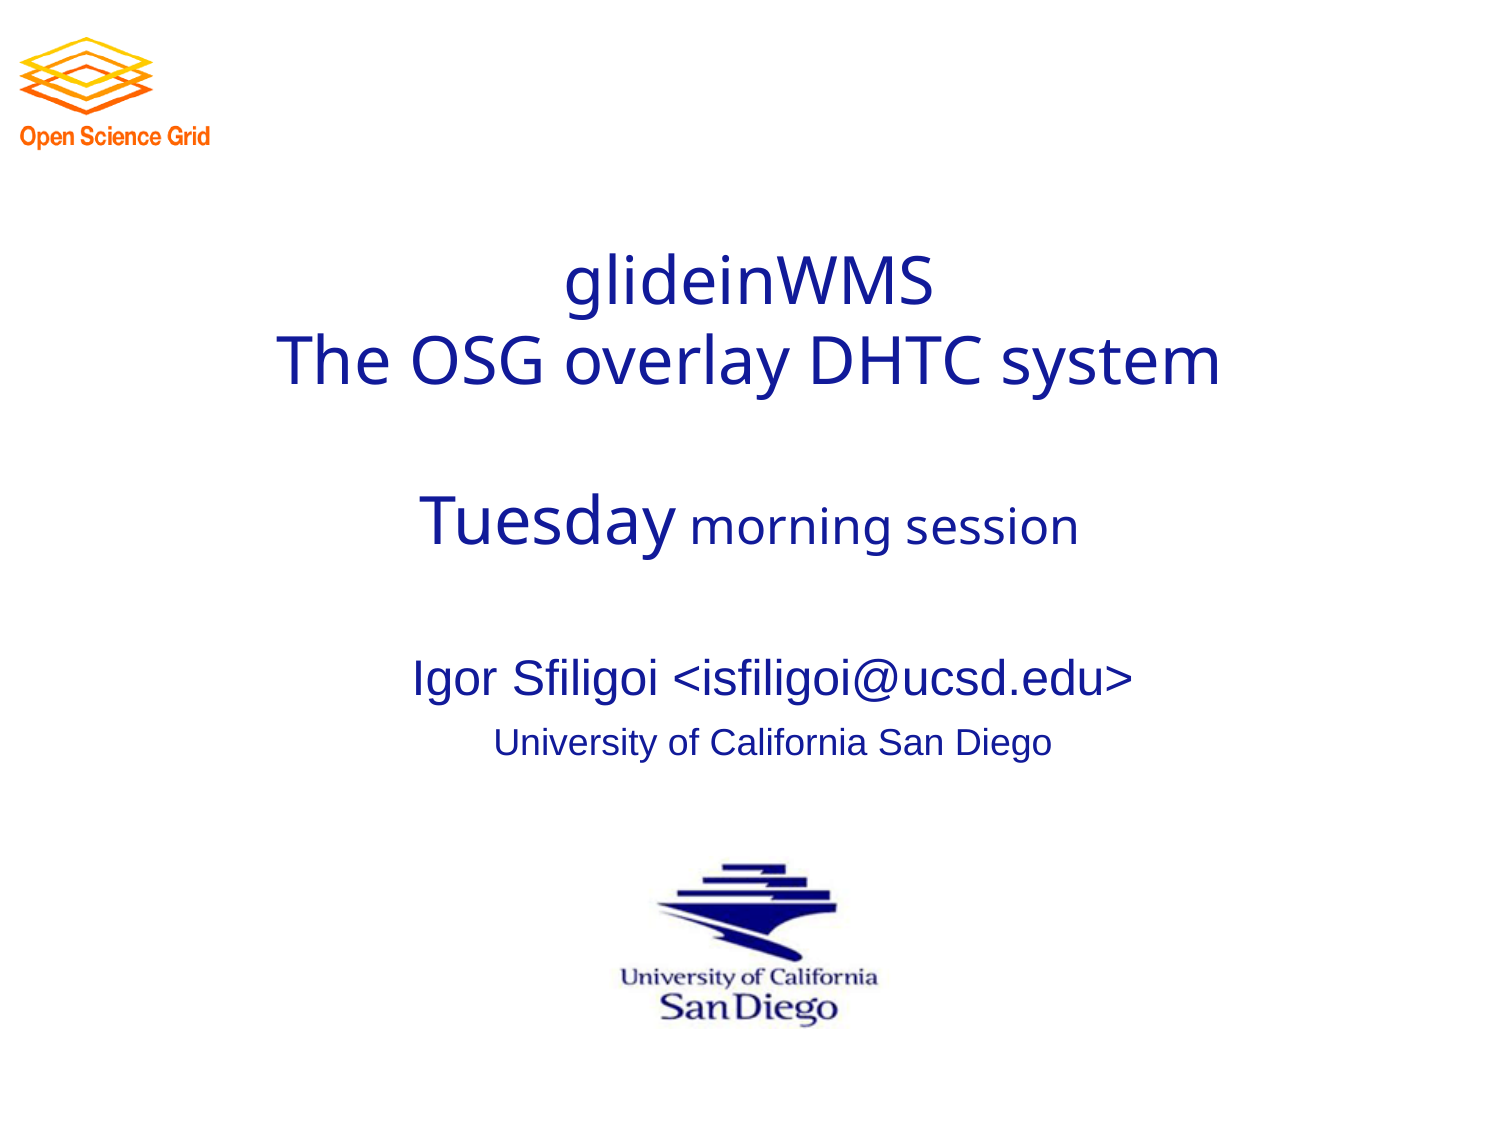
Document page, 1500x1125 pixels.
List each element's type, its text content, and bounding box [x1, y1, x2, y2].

text_box Igor Sfiligoi <isfiligoi@ucsd.edu> University of California San Diego [106, 637, 1440, 926]
picture [609, 856, 891, 1029]
title glideinWMS The OSG overlay DHTC system Tuesday morning session [112, 230, 1388, 566]
picture [0, 14, 229, 167]
